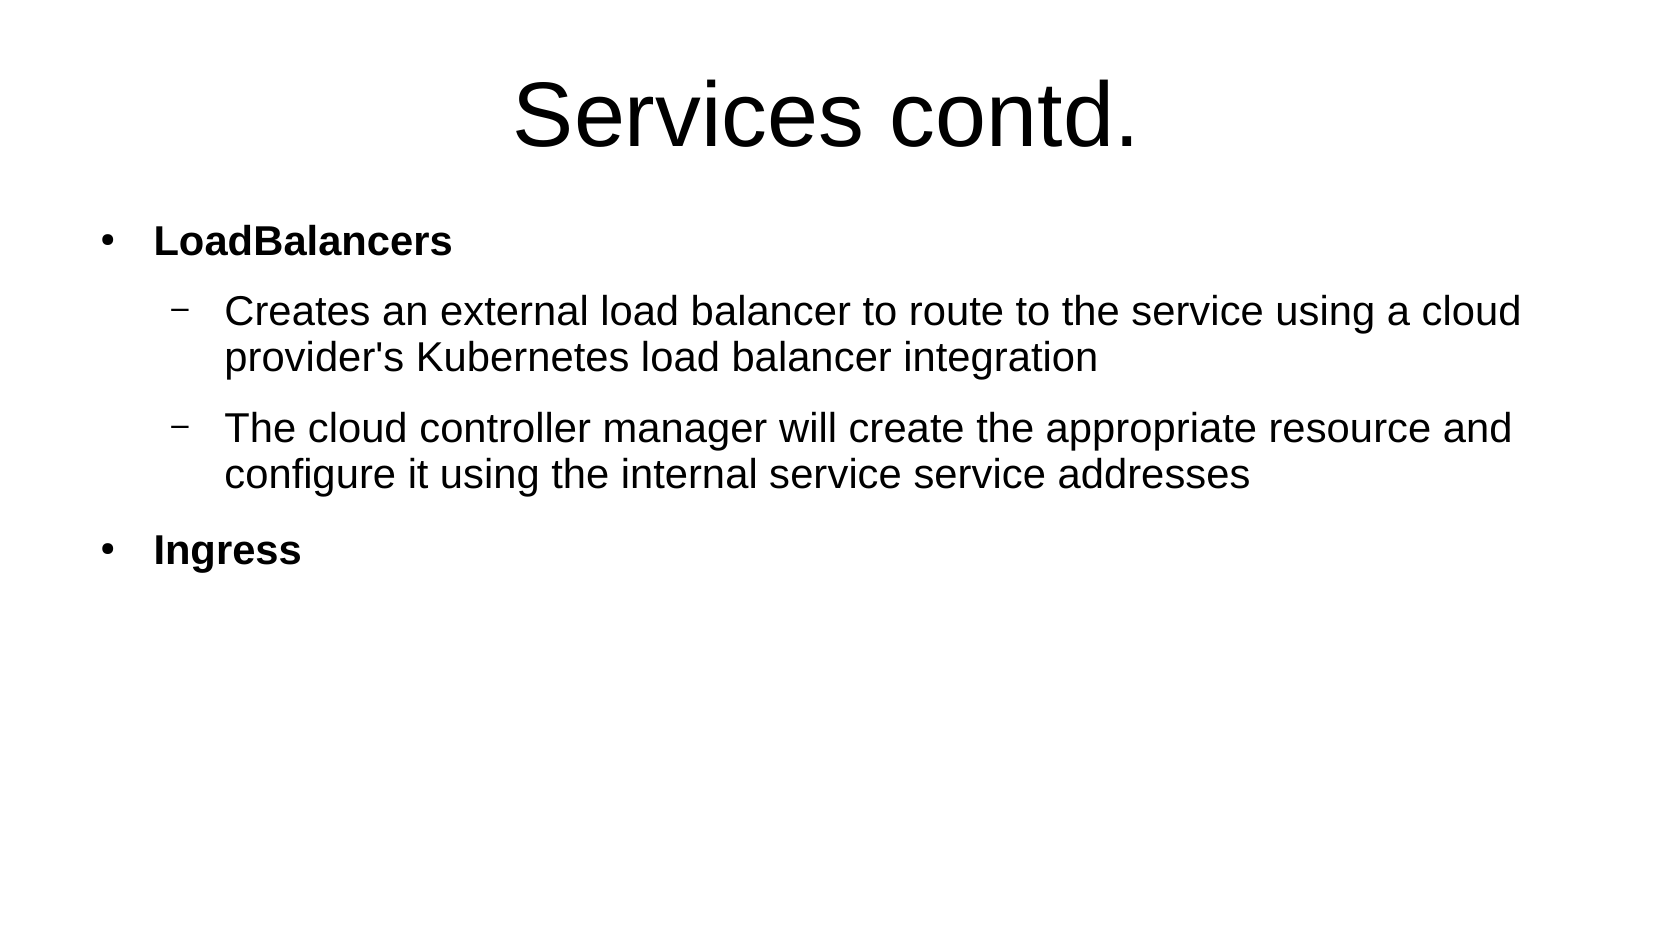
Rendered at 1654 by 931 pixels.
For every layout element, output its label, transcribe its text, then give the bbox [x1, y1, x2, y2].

list LoadBalancers Creates an external load balancer to route to the service using a cloud provider's Kubernetes load balancer integration The cloud controller manager will create the appropriate resource and configure it using the internal service service addresses Ingress [82, 217, 1571, 758]
title Services contd. [82, 37, 1571, 193]
